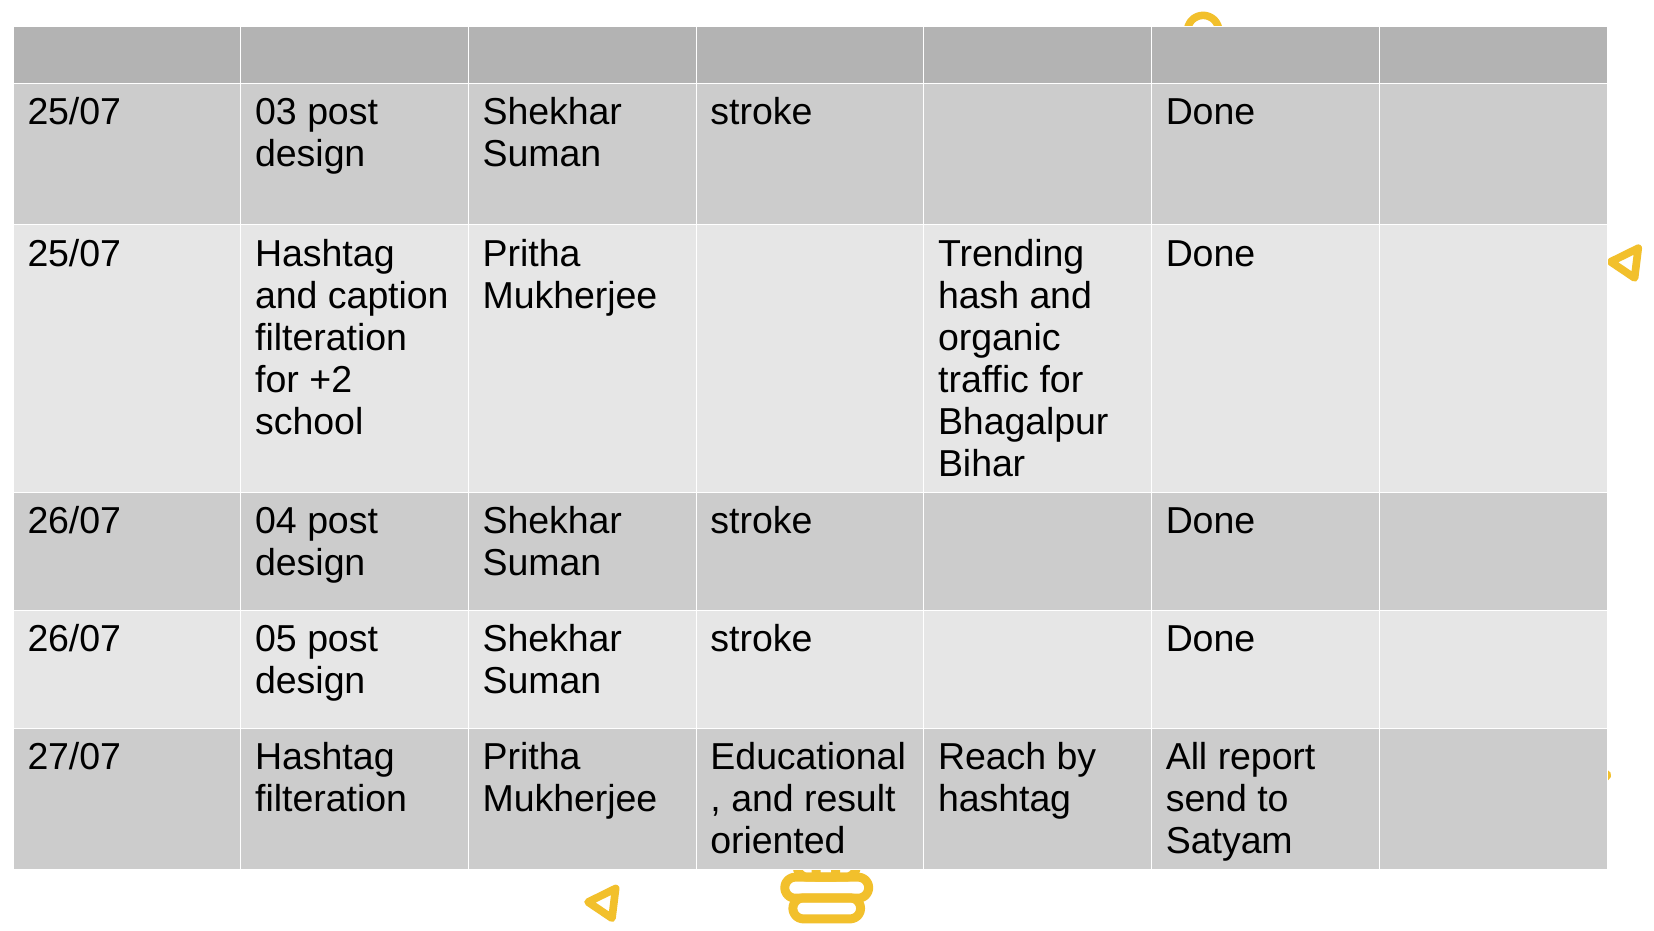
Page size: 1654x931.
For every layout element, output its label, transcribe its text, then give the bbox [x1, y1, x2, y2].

table_cell [697, 225, 923, 492]
table_header [241, 27, 468, 83]
table_cell 27/07 [14, 729, 240, 869]
table_cell [1380, 493, 1607, 610]
table_cell 04 post design [241, 493, 468, 610]
table_cell [924, 84, 1151, 224]
table_cell stroke [697, 611, 923, 728]
table_cell Pritha Mukherjee [469, 225, 696, 492]
table_cell Hashtag and caption filteration for +2 school [241, 225, 468, 492]
table_cell Done [1152, 493, 1379, 610]
table_cell 03 post design [241, 84, 468, 224]
table_cell 25/07 [14, 84, 240, 224]
table_cell 25/07 [14, 225, 240, 492]
table_cell Educational , and result oriented [697, 729, 923, 869]
table_cell [1380, 611, 1607, 728]
table_cell Done [1152, 225, 1379, 492]
table_cell [1380, 729, 1607, 869]
table_header [1380, 27, 1607, 83]
table_cell [924, 611, 1151, 728]
table_cell Done [1152, 84, 1379, 224]
table_cell [1380, 84, 1607, 224]
table_header [924, 27, 1151, 83]
table_cell Reach by hashtag [924, 729, 1151, 869]
table_cell Shekhar Suman [469, 84, 696, 224]
table_header [697, 27, 923, 83]
table_cell All report send to Satyam [1152, 729, 1379, 869]
table_cell [924, 493, 1151, 610]
table_cell stroke [697, 493, 923, 610]
table_cell [1380, 225, 1607, 492]
table_cell Shekhar Suman [469, 493, 696, 610]
table_cell Hashtag filteration [241, 729, 468, 869]
table_header [469, 27, 696, 83]
table_header [1152, 27, 1379, 83]
table_cell Trending hash and organic traffic for Bhagalpur Bihar [924, 225, 1151, 492]
table_cell Done [1152, 611, 1379, 728]
table_cell 05 post design [241, 611, 468, 728]
table_cell Pritha Mukherjee [469, 729, 696, 869]
table_cell Shekhar Suman [469, 611, 696, 728]
table_header [14, 27, 240, 83]
table_cell stroke [697, 84, 923, 224]
table_cell 26/07 [14, 493, 240, 610]
table_cell 26/07 [14, 611, 240, 728]
